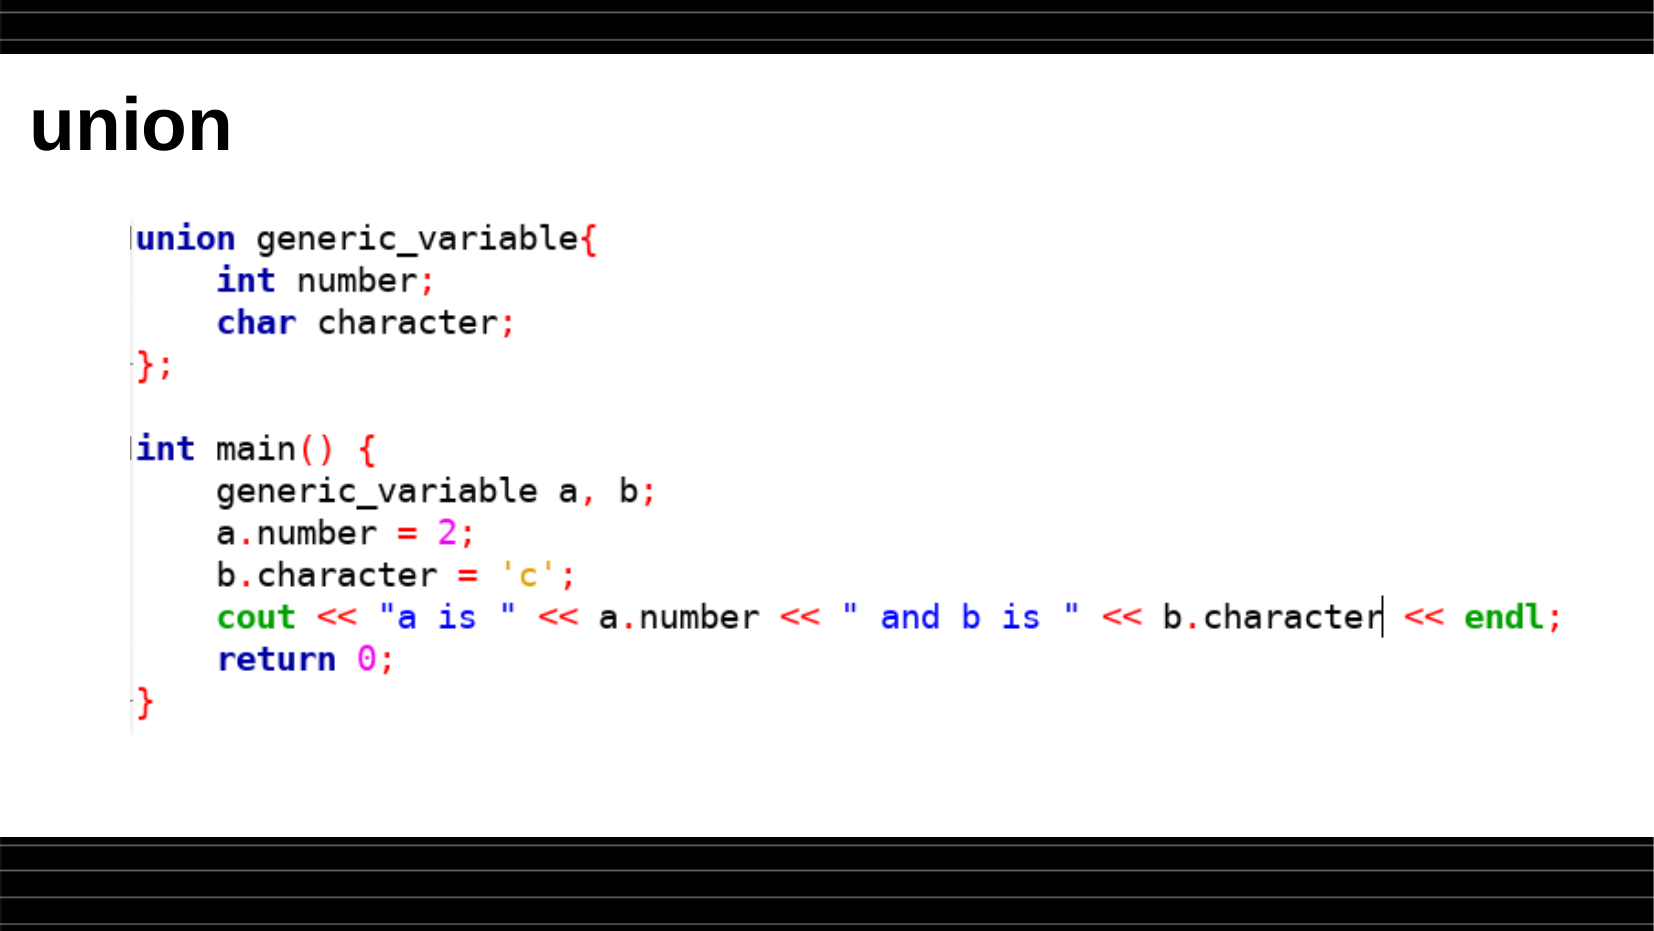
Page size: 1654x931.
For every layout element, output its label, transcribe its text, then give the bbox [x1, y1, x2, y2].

picture [0, 0, 1654, 54]
picture [130, 219, 1576, 736]
picture [0, 837, 1654, 931]
text_box union [15, 75, 1546, 174]
